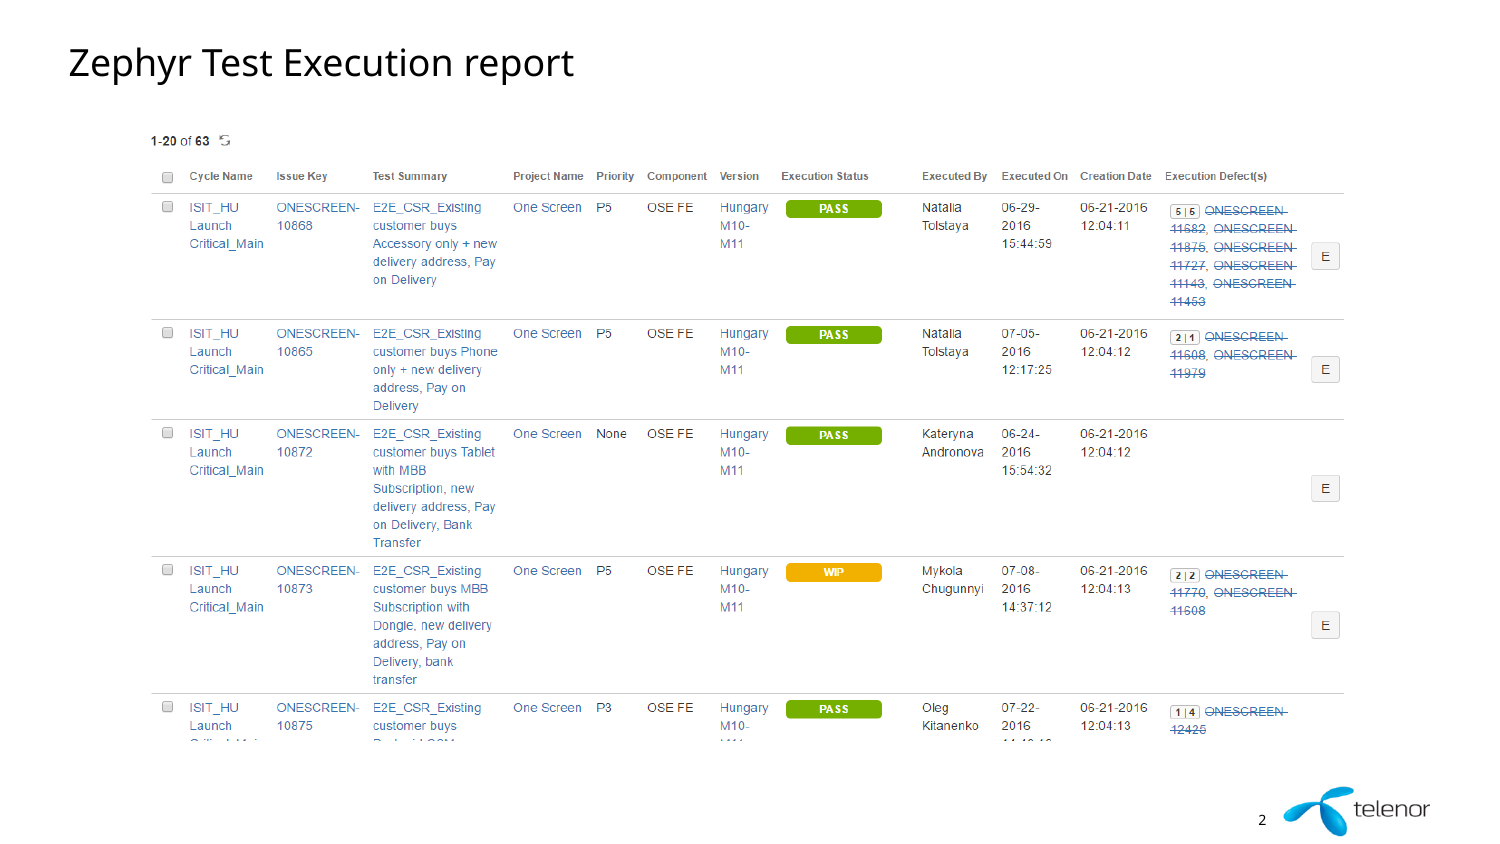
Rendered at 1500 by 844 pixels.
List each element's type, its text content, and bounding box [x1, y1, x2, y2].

title Zephyr Test Execution report [68, 39, 1430, 85]
picture [1277, 782, 1430, 844]
picture [134, 120, 1351, 741]
